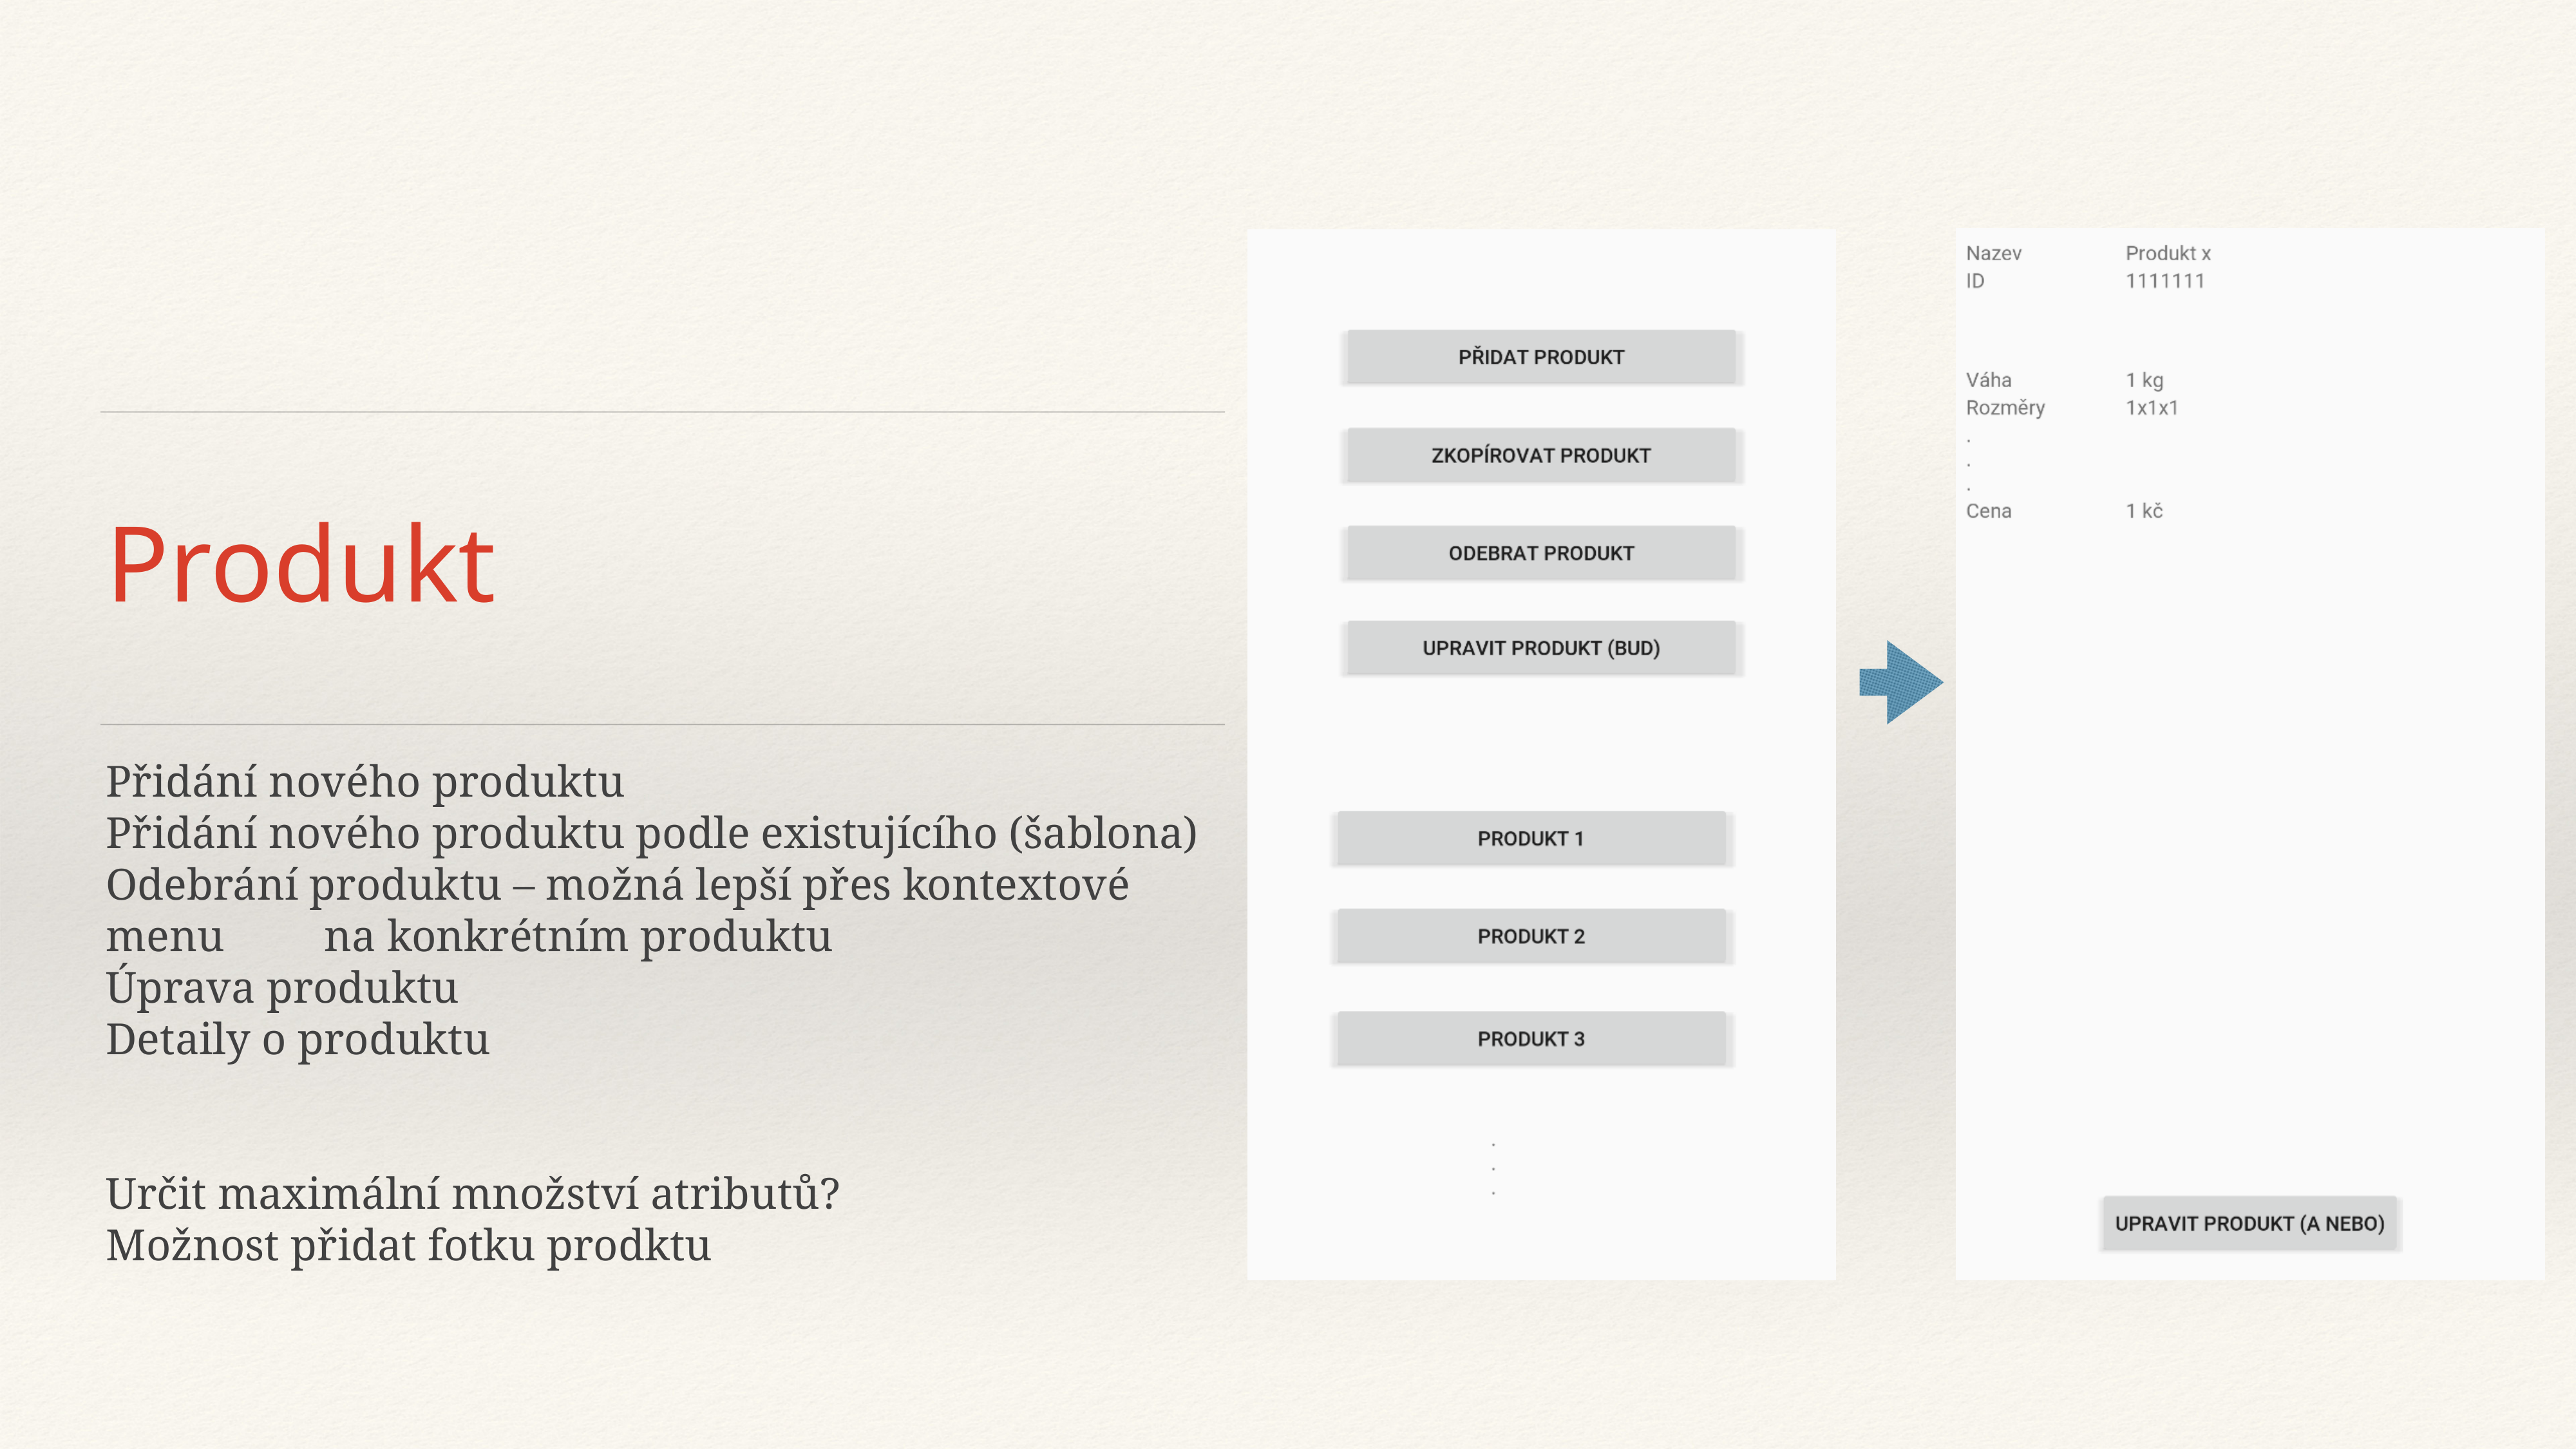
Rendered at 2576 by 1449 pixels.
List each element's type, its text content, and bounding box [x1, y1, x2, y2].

picture [0, 0, 2576, 1449]
text_box [1859, 640, 1944, 725]
list Přidání nového produktu Přidání nového produktu podle existujícího (šablona) Odebrání produktu – možná lepší přes kontextové menu na konkrétním produktu Úprava produktu Detaily o produktu Určit maximální množství atributů? Možnost přidat fotku prodktu [100, 748, 1226, 1345]
title Produkt [100, 420, 1226, 717]
